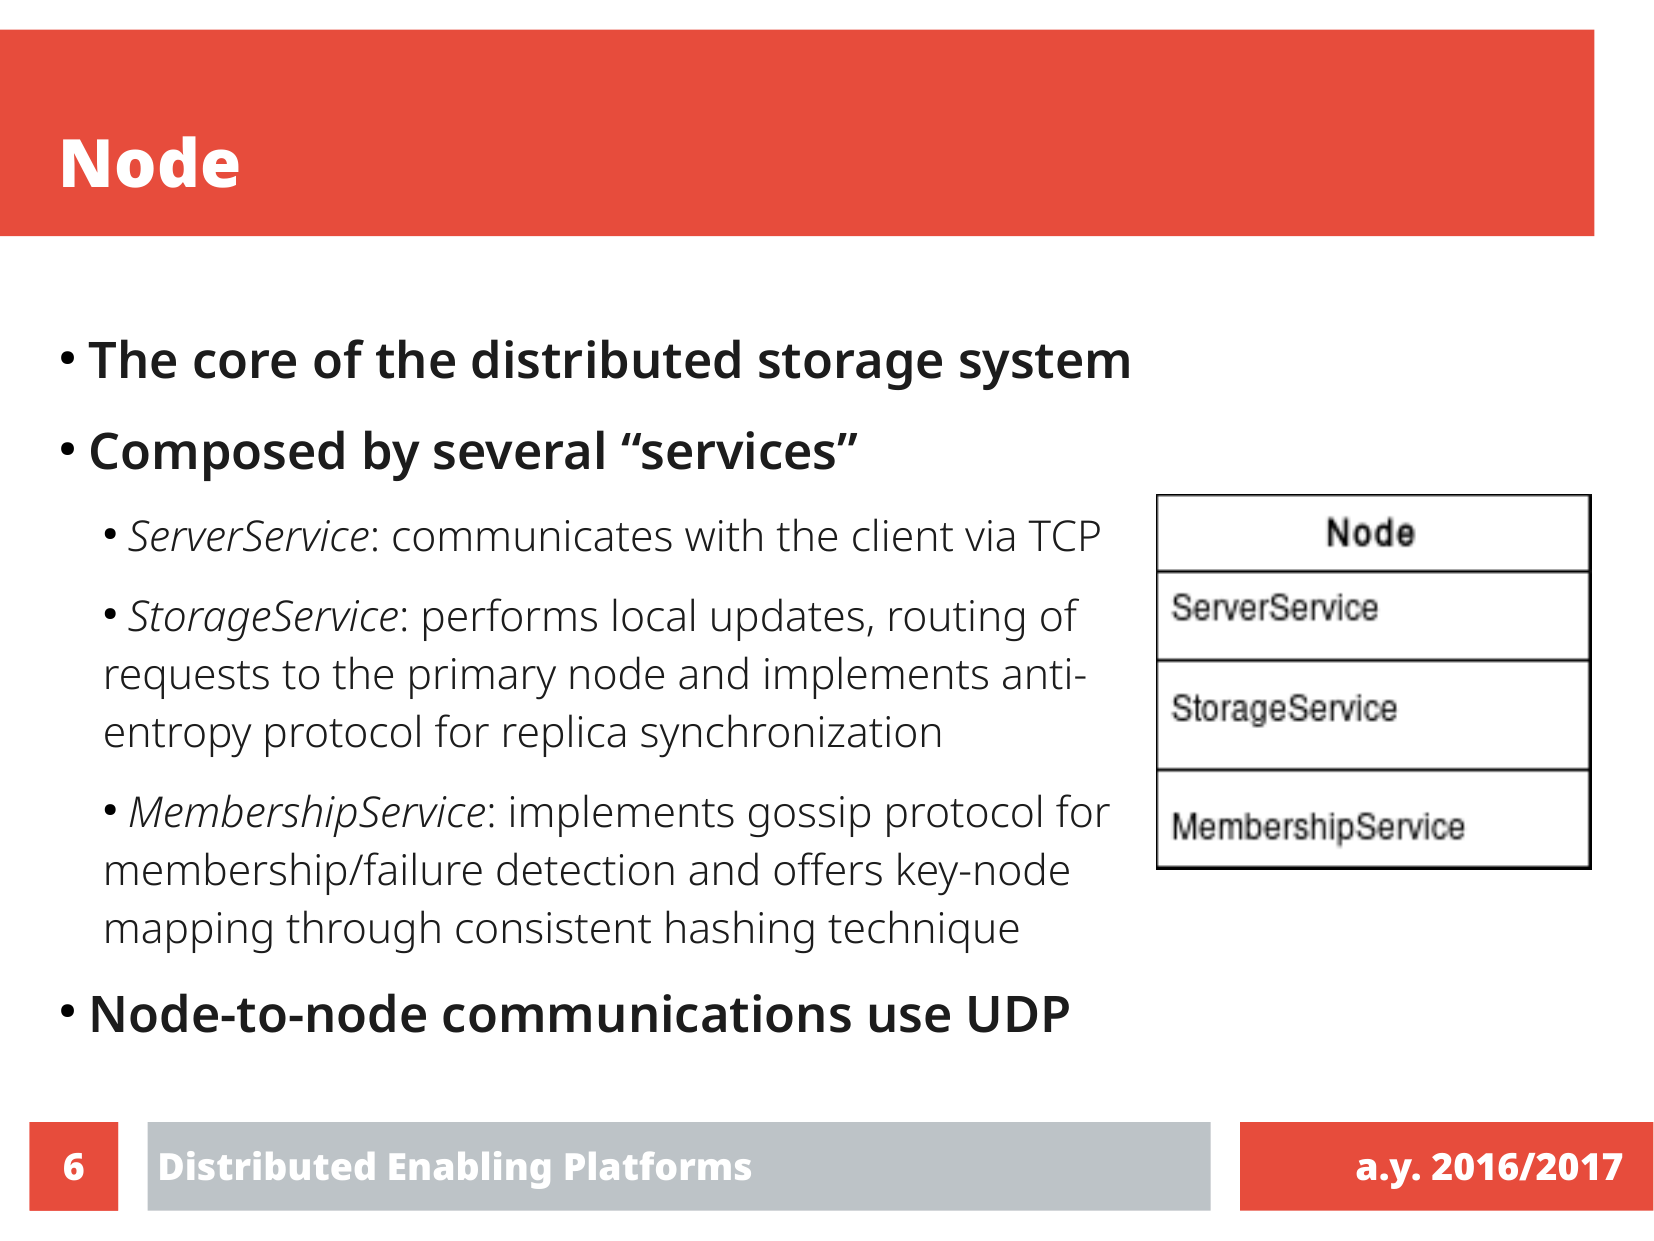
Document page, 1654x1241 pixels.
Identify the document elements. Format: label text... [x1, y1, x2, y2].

picture [1156, 494, 1592, 870]
title Node [59, 59, 1595, 207]
list The core of the distributed storage system Composed by several “services” ServerService: communicates with the client via TCP StorageService: performs local updates, routing of requests to the primary node and implements anti-entropy protocol for replica synchronization MembershipService: implements gossip protocol for membership/failure detection and offers key-node mapping through consistent hashing technique Node-to-node communications use UDP [59, 324, 1136, 1093]
